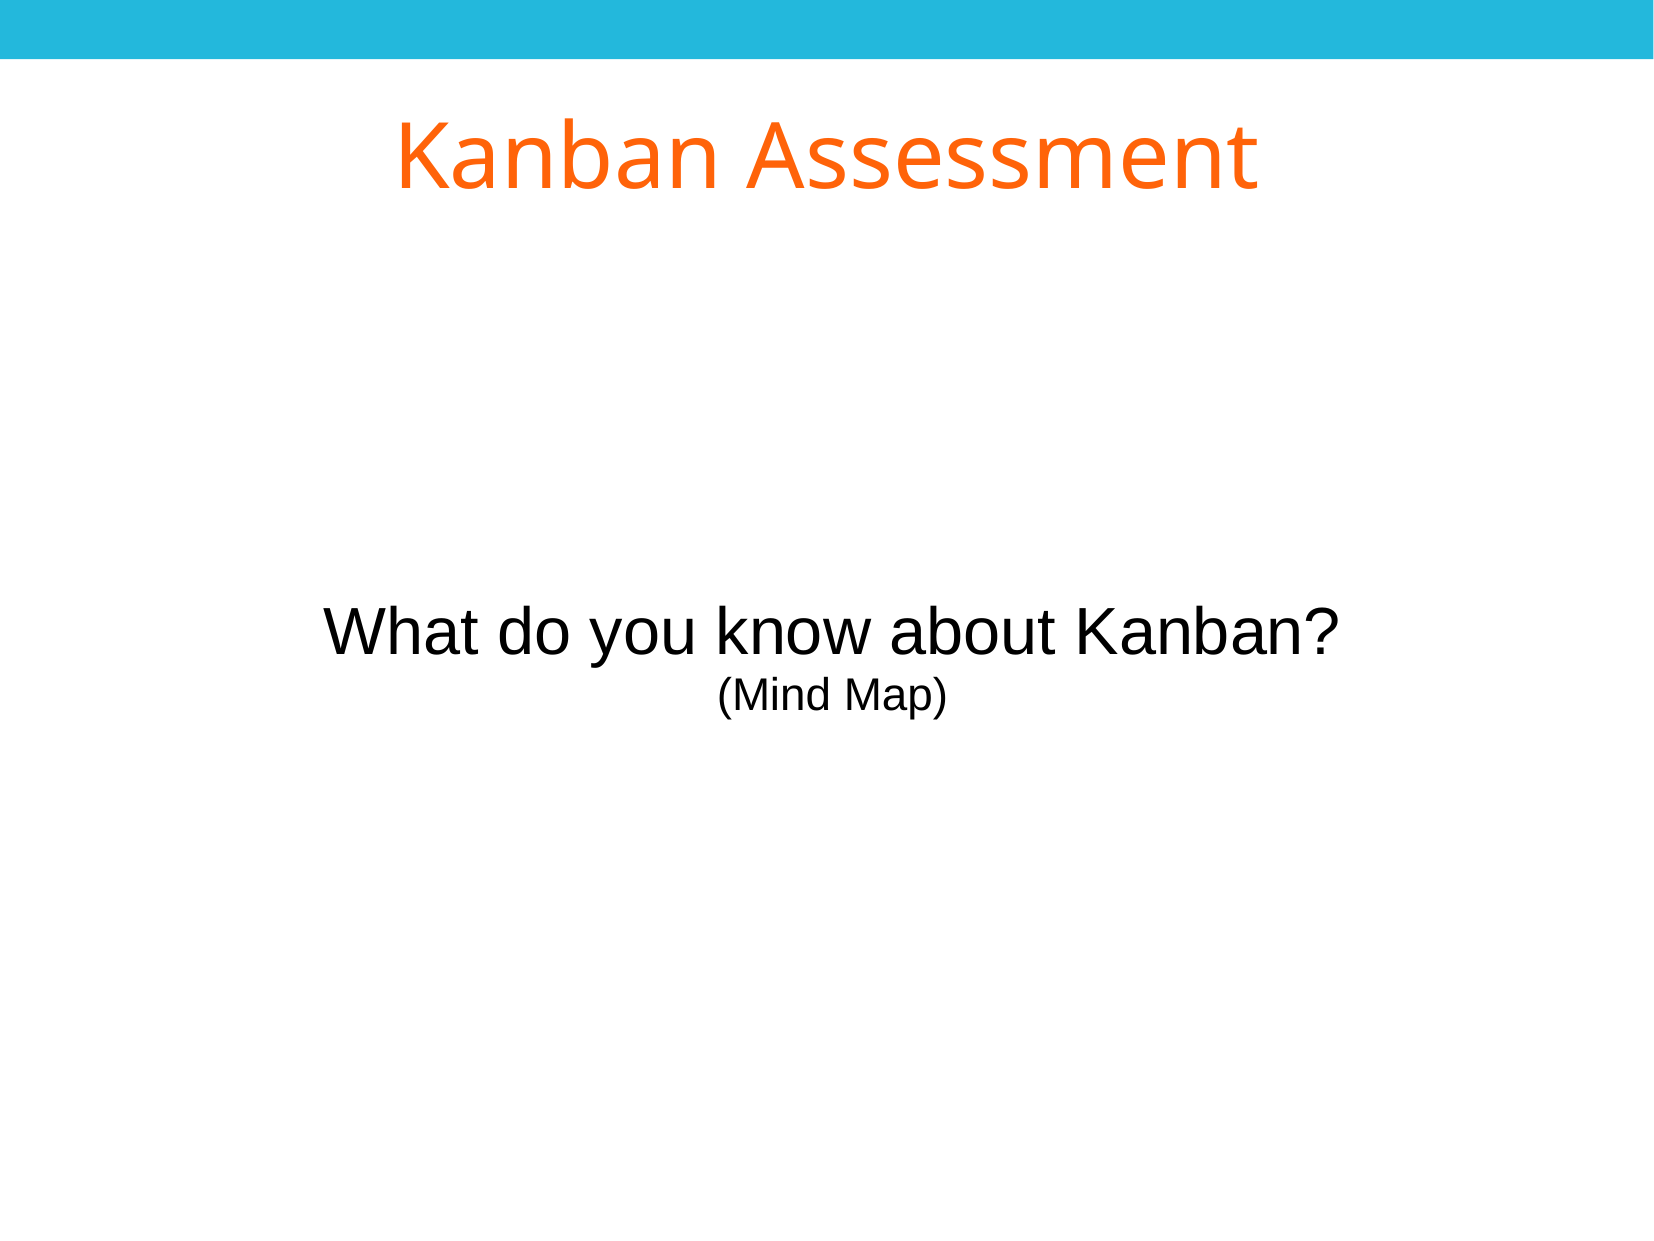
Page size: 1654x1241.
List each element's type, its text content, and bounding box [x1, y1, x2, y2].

title Kanban Assessment [82, 49, 1571, 257]
subtitle What do you know about Kanban? (Mind Map) [88, 250, 1577, 1063]
